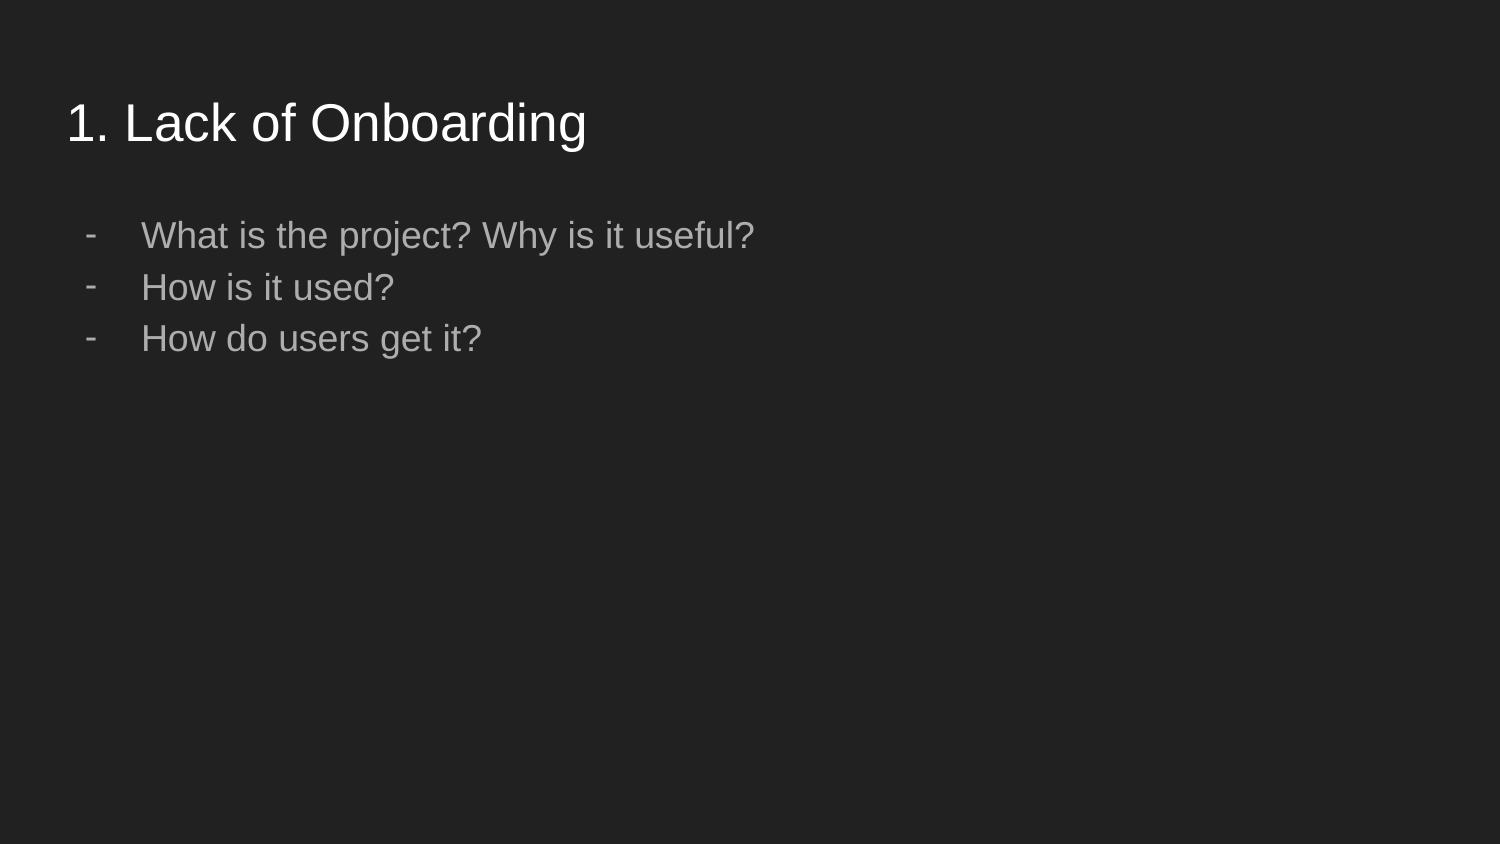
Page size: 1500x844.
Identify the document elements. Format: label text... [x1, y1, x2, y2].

list What is the project? Why is it useful? How is it used? How do users get it? [51, 189, 1449, 750]
title 1. Lack of Onboarding [51, 72, 1449, 167]
